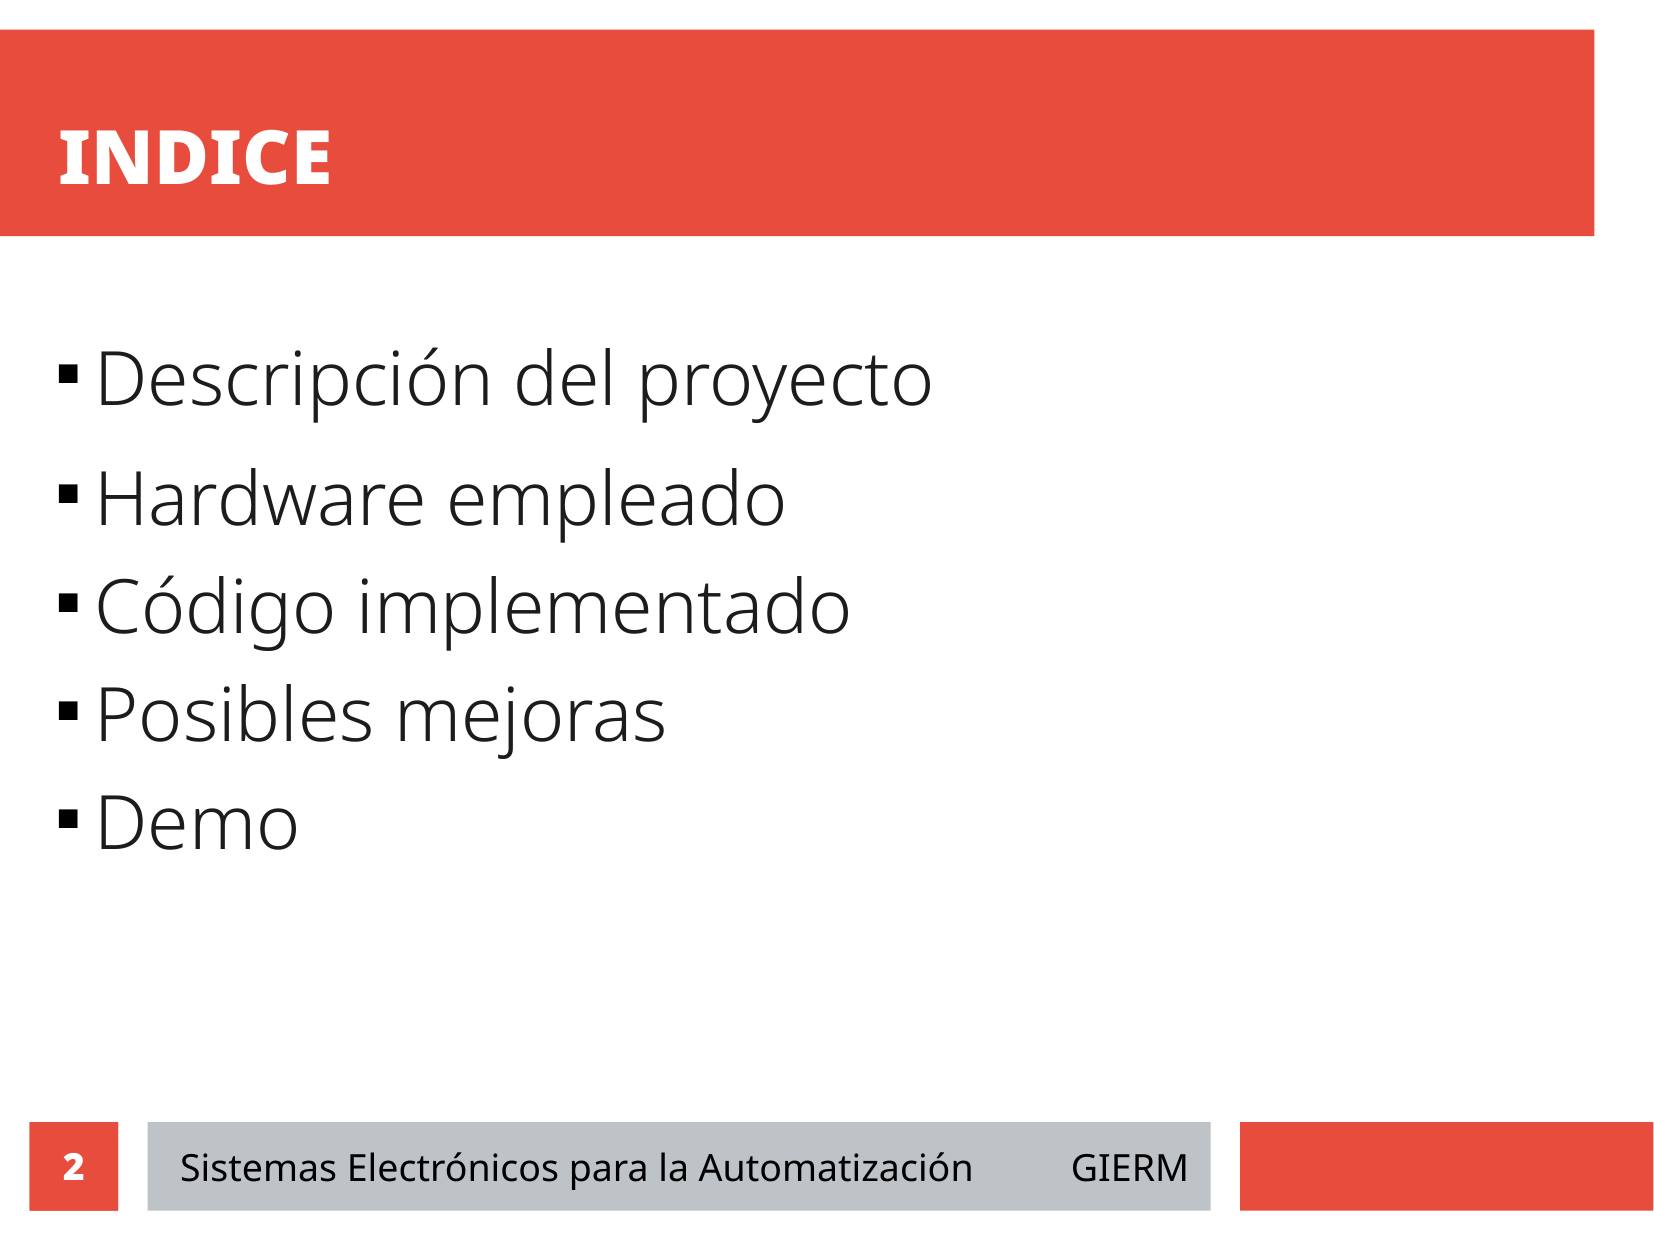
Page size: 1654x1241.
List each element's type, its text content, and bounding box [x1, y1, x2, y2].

text_box Sistemas Electrónicos para la Automatización GIERM [165, 1133, 1203, 1203]
title INDICE [59, 59, 1595, 207]
subtitle Descripción del proyecto Hardware empleado Código implementado Posibles mejoras Demo [59, 324, 1565, 1093]
